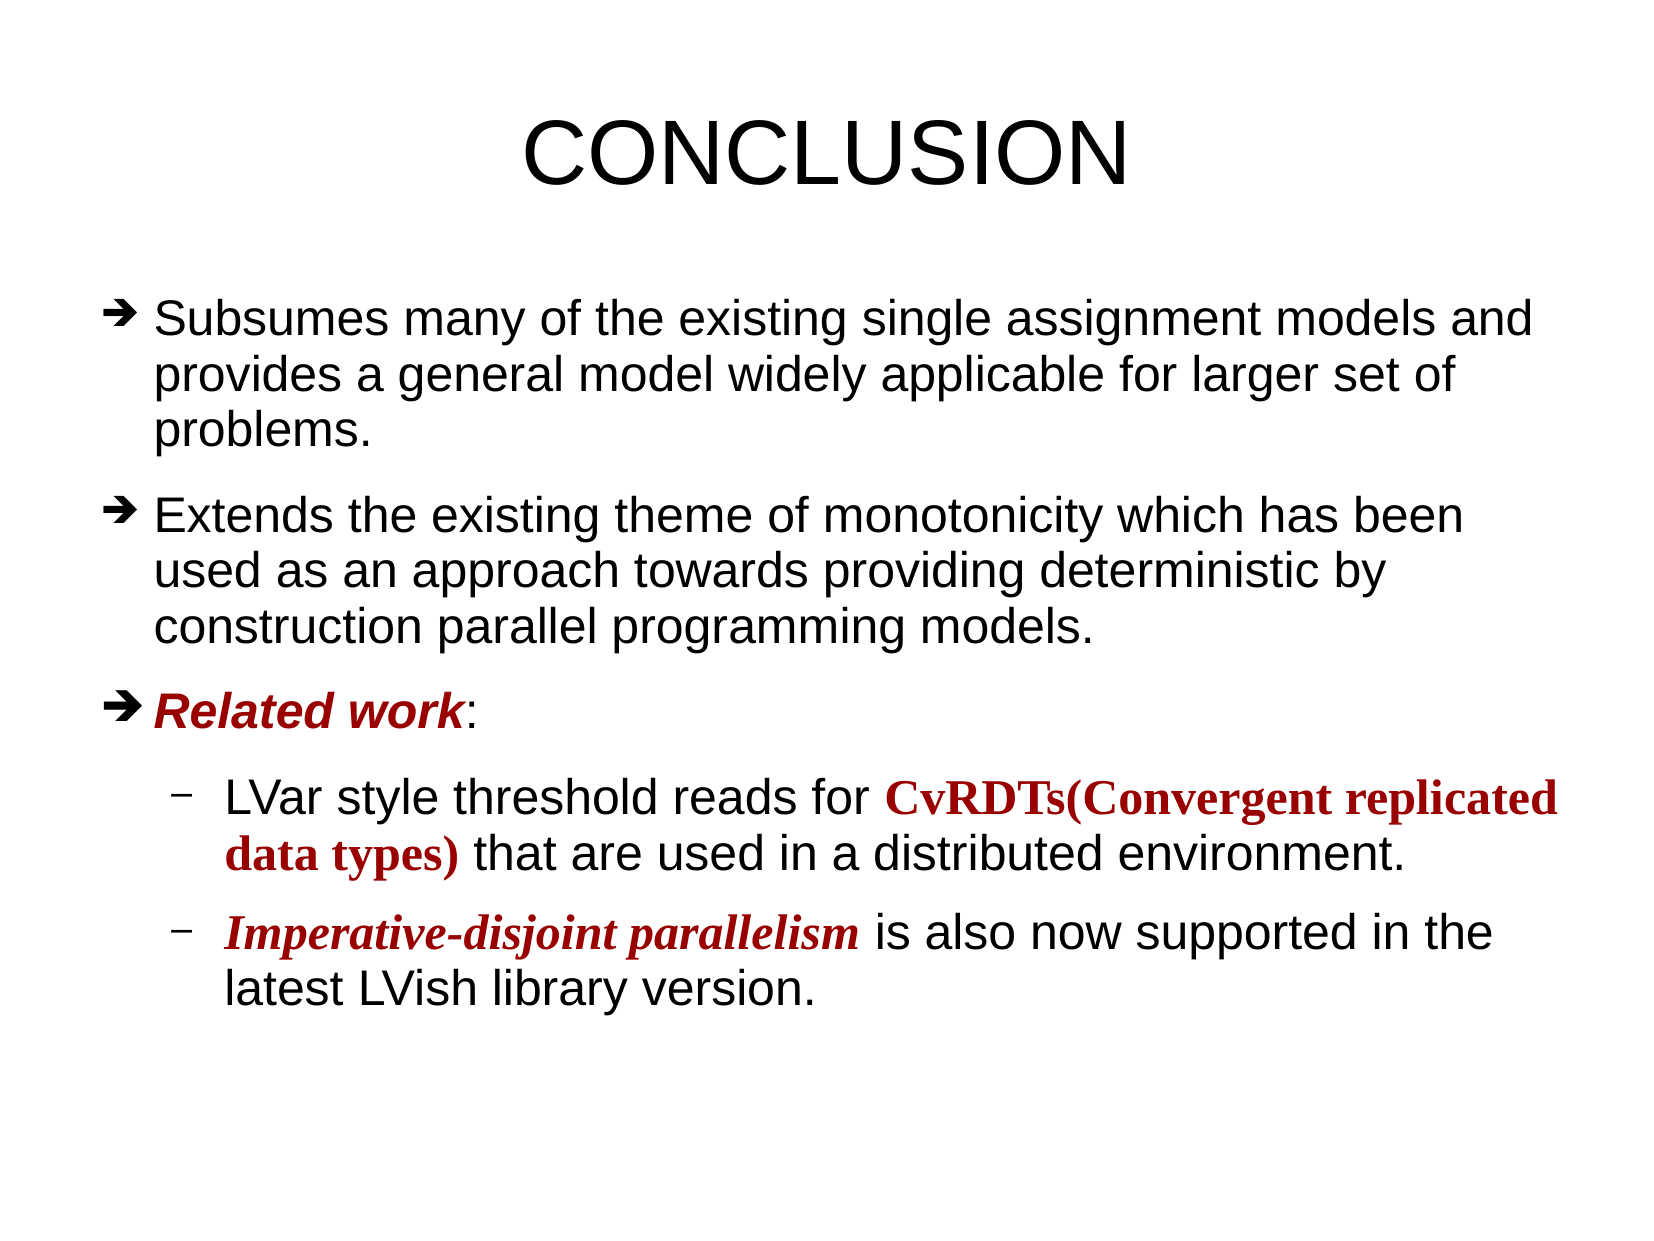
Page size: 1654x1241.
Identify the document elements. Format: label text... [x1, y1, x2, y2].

title CONCLUSION [82, 49, 1571, 257]
list Subsumes many of the existing single assignment models and provides a general model widely applicable for larger set of problems. Extends the existing theme of monotonicity which has been used as an approach towards providing deterministic by construction parallel programming models. Related work: LVar style threshold reads for CvRDTs(Convergent replicated data types) that are used in a distributed environment. Imperative-disjoint parallelism is also now supported in the latest LVish library version. [82, 290, 1571, 1204]
